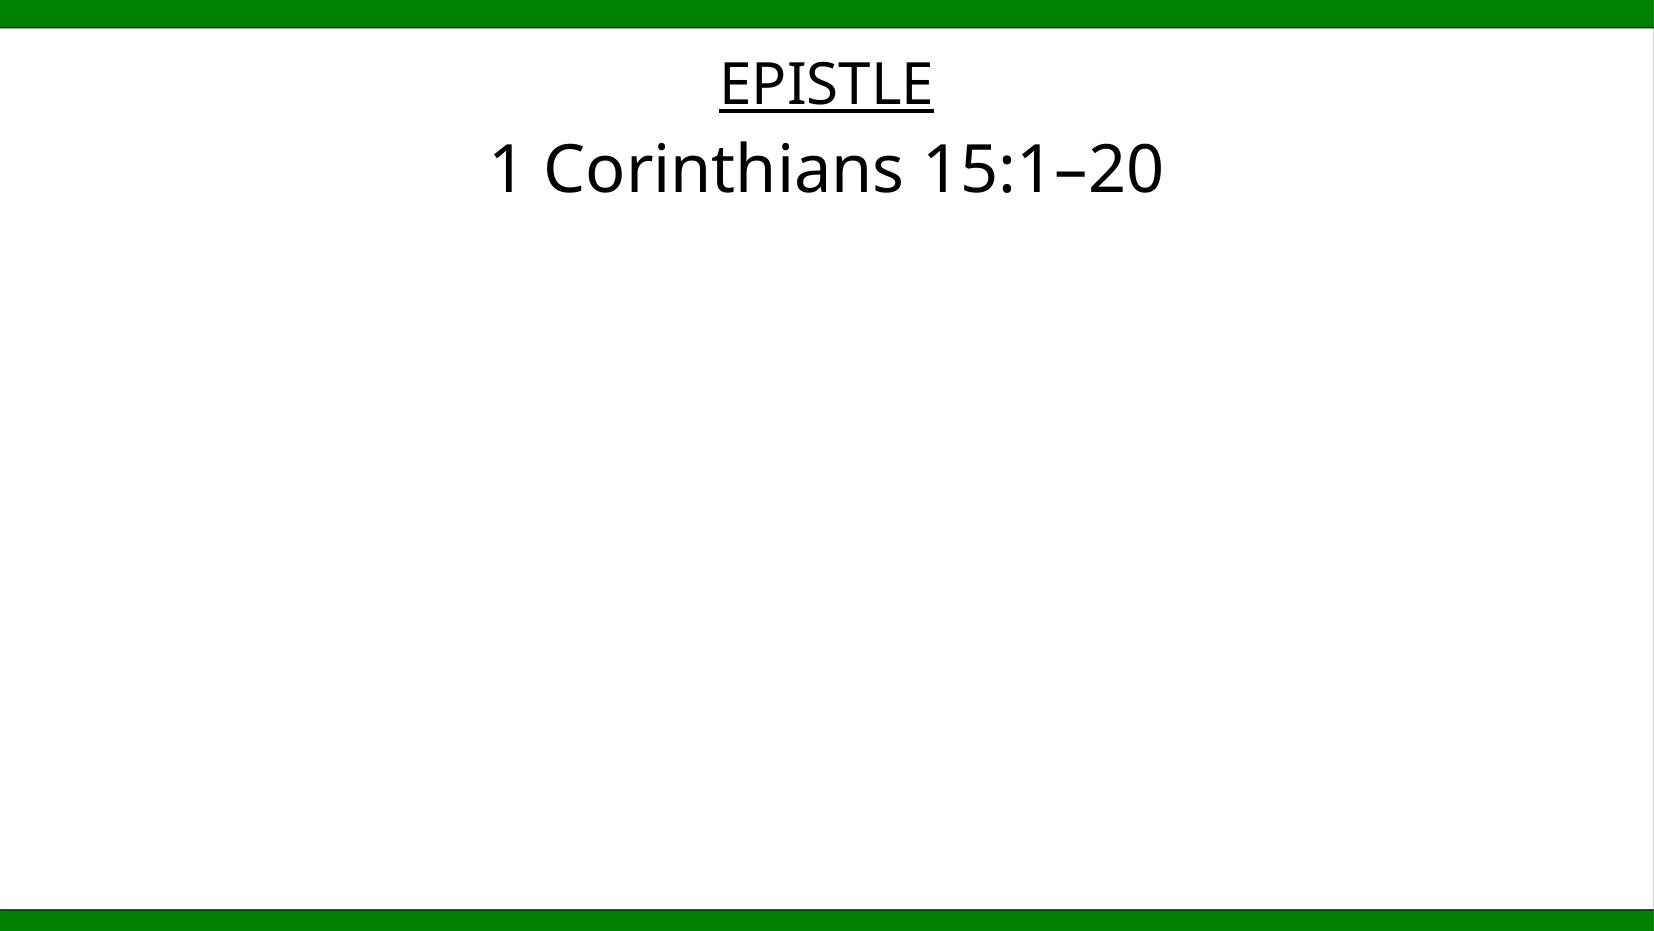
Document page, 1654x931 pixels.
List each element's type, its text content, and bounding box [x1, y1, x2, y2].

text_box EPISTLE 1 Corinthians 15:1–20 [108, 35, 1546, 216]
picture [0, 0, 1654, 931]
